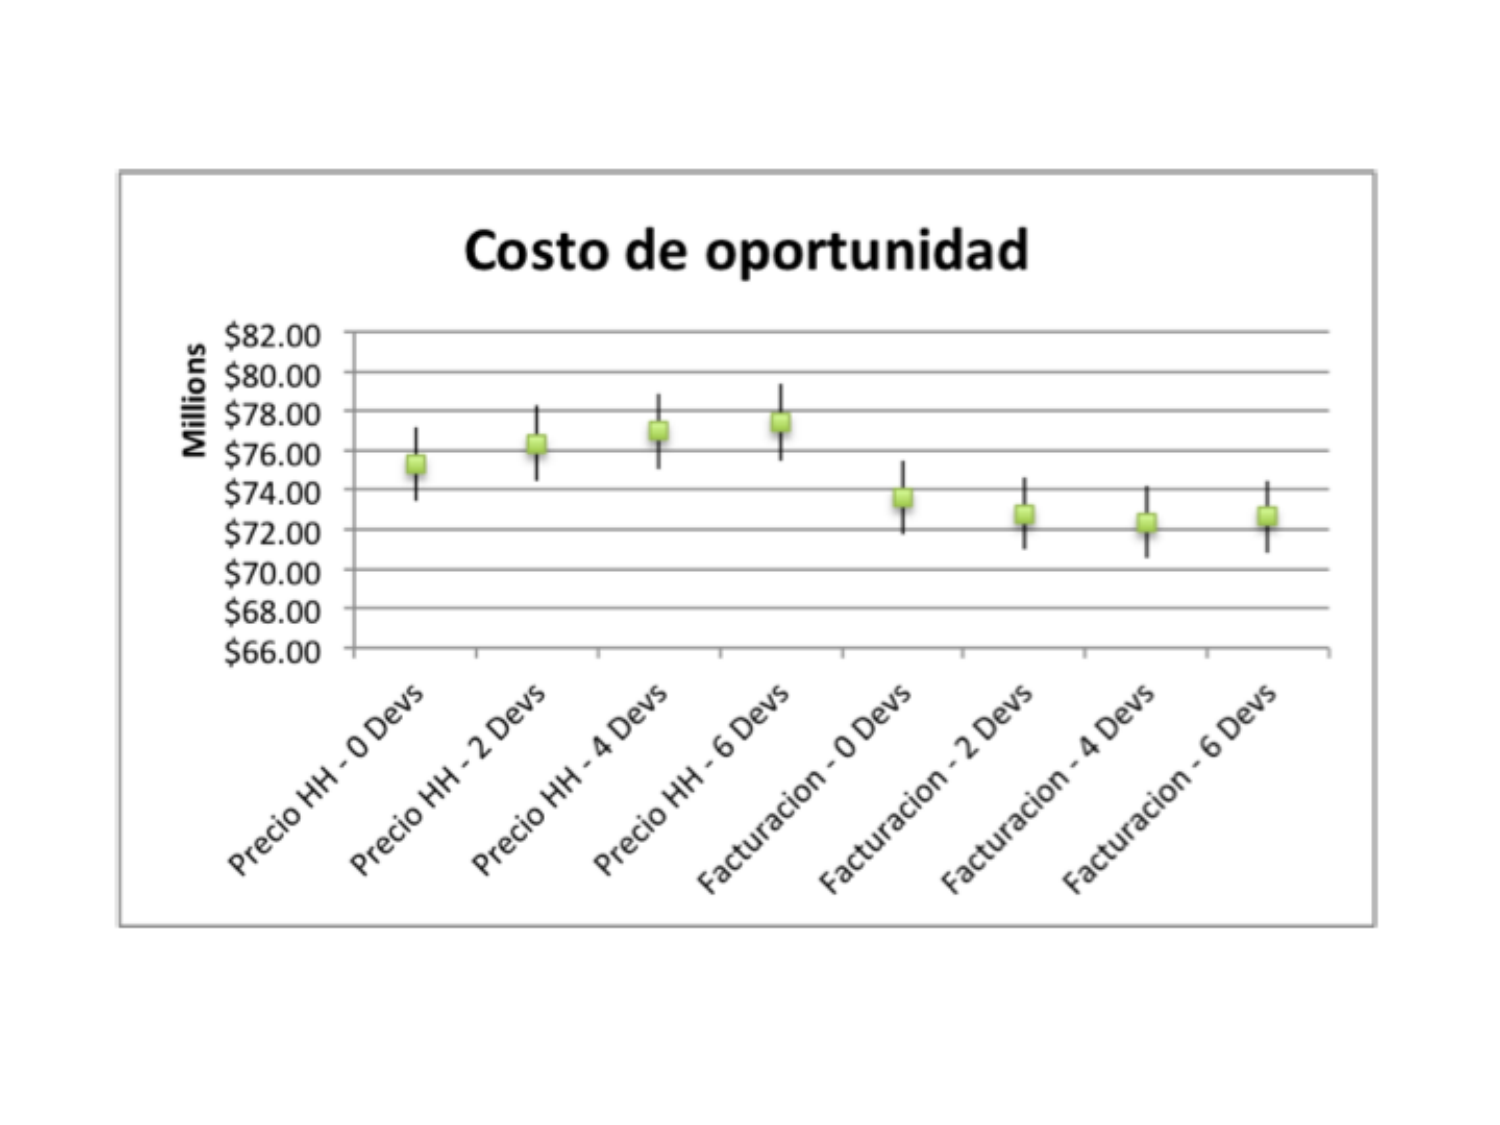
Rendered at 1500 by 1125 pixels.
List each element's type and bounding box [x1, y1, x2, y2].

picture [84, 159, 1416, 966]
